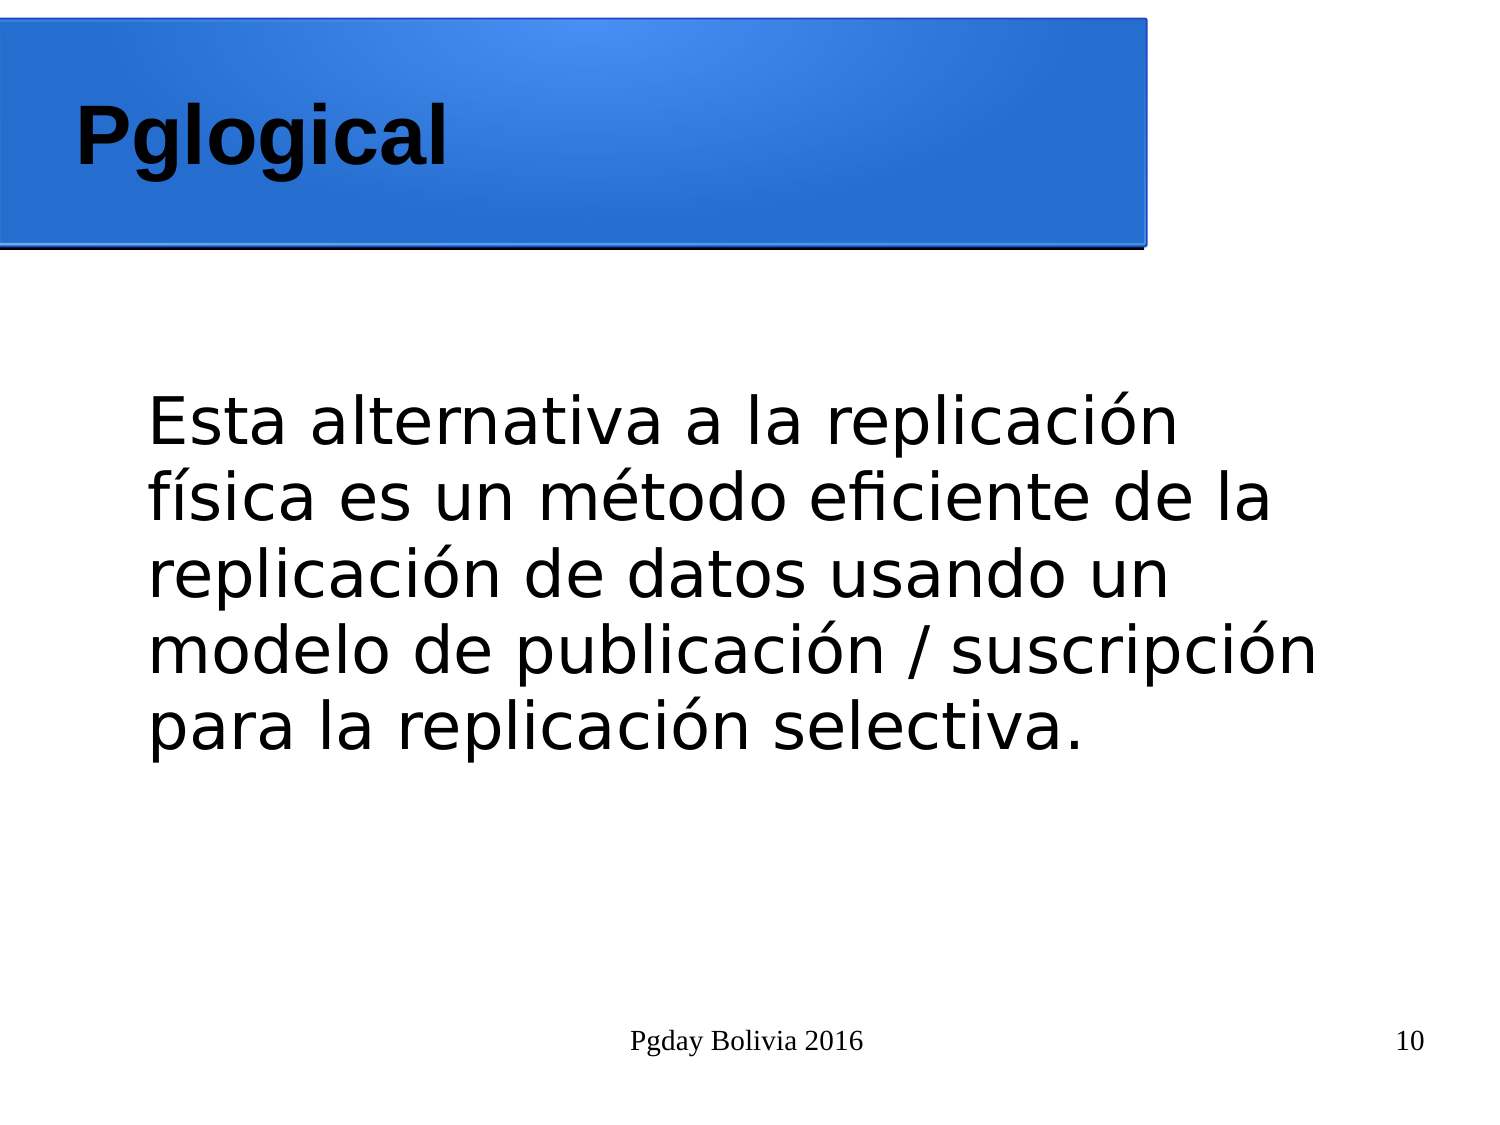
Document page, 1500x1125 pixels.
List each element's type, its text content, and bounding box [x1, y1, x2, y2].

list Esta alternativa a la replicación física es un método eficiente de la replicación de datos usando un modelo de publicación / suscripción para la replicación selectiva. [147, 383, 1348, 767]
title Pglogical [75, 42, 1120, 229]
